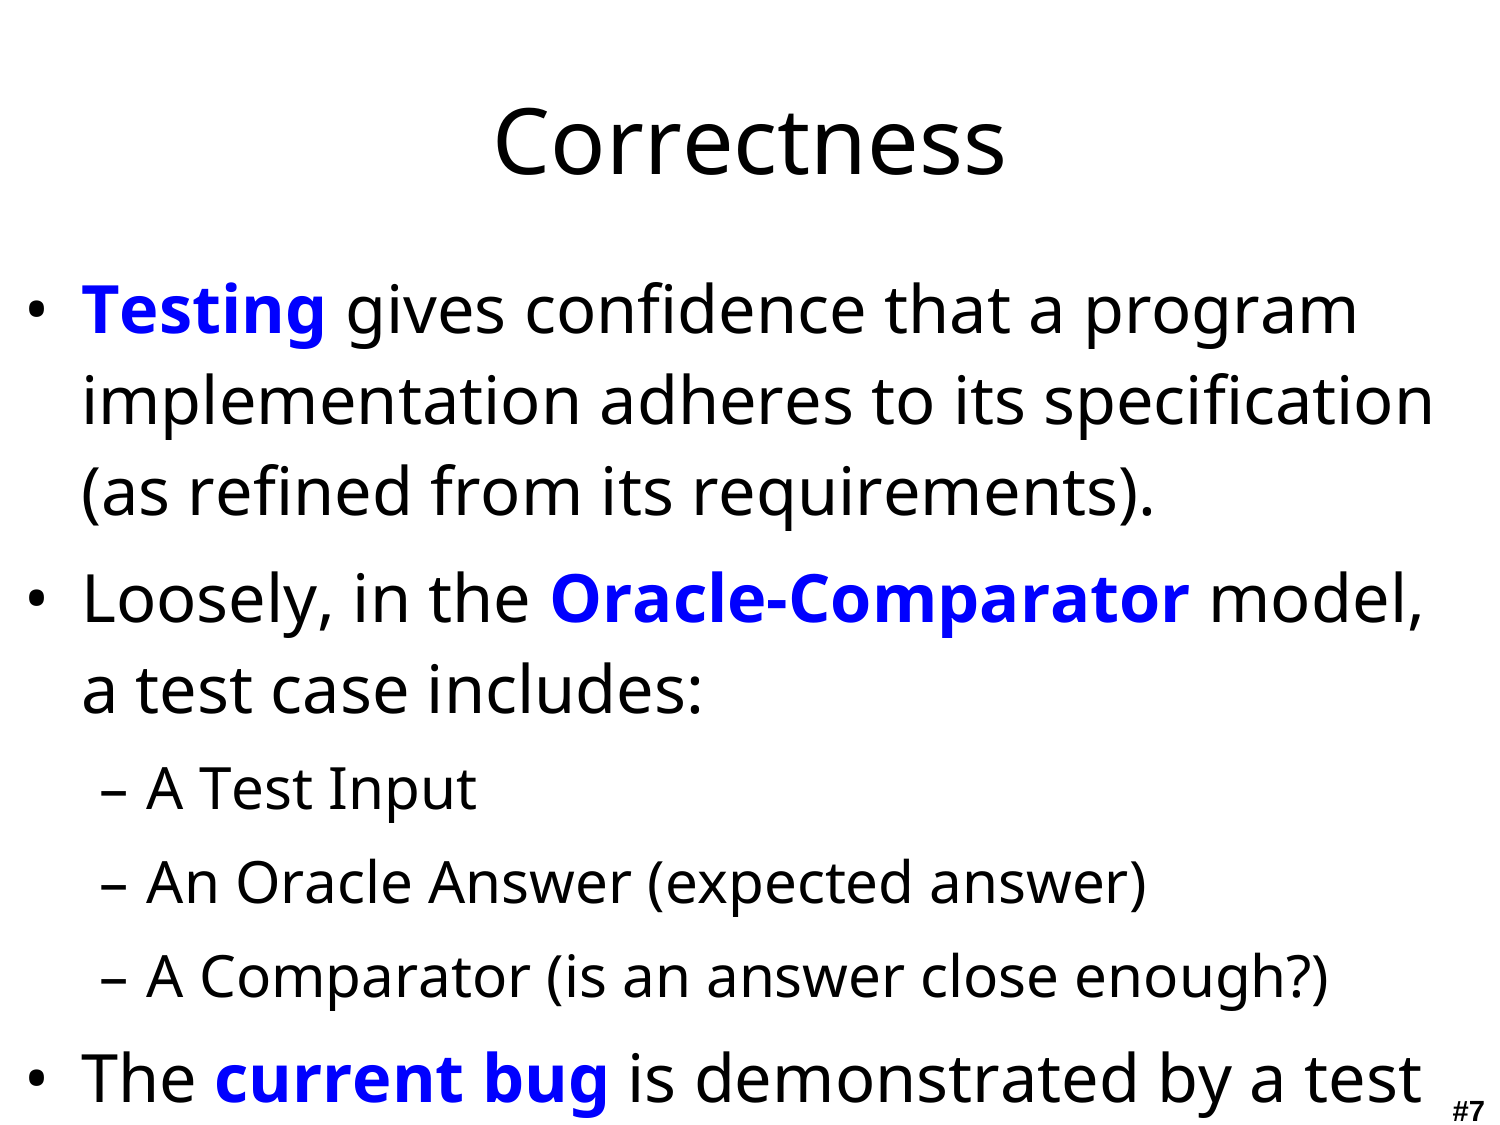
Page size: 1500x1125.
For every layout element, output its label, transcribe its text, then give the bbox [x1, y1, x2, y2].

list Testing gives confidence that a program implementation adheres to its specification (as refined from its requirements). Loosely, in the Oracle-Comparator model, a test case includes: A Test Input An Oracle Answer (expected answer) A Comparator (is an answer close enough?) The current bug is demonstrated by a test case that currently fails [24, 262, 1476, 1101]
title Correctness [24, 45, 1476, 233]
